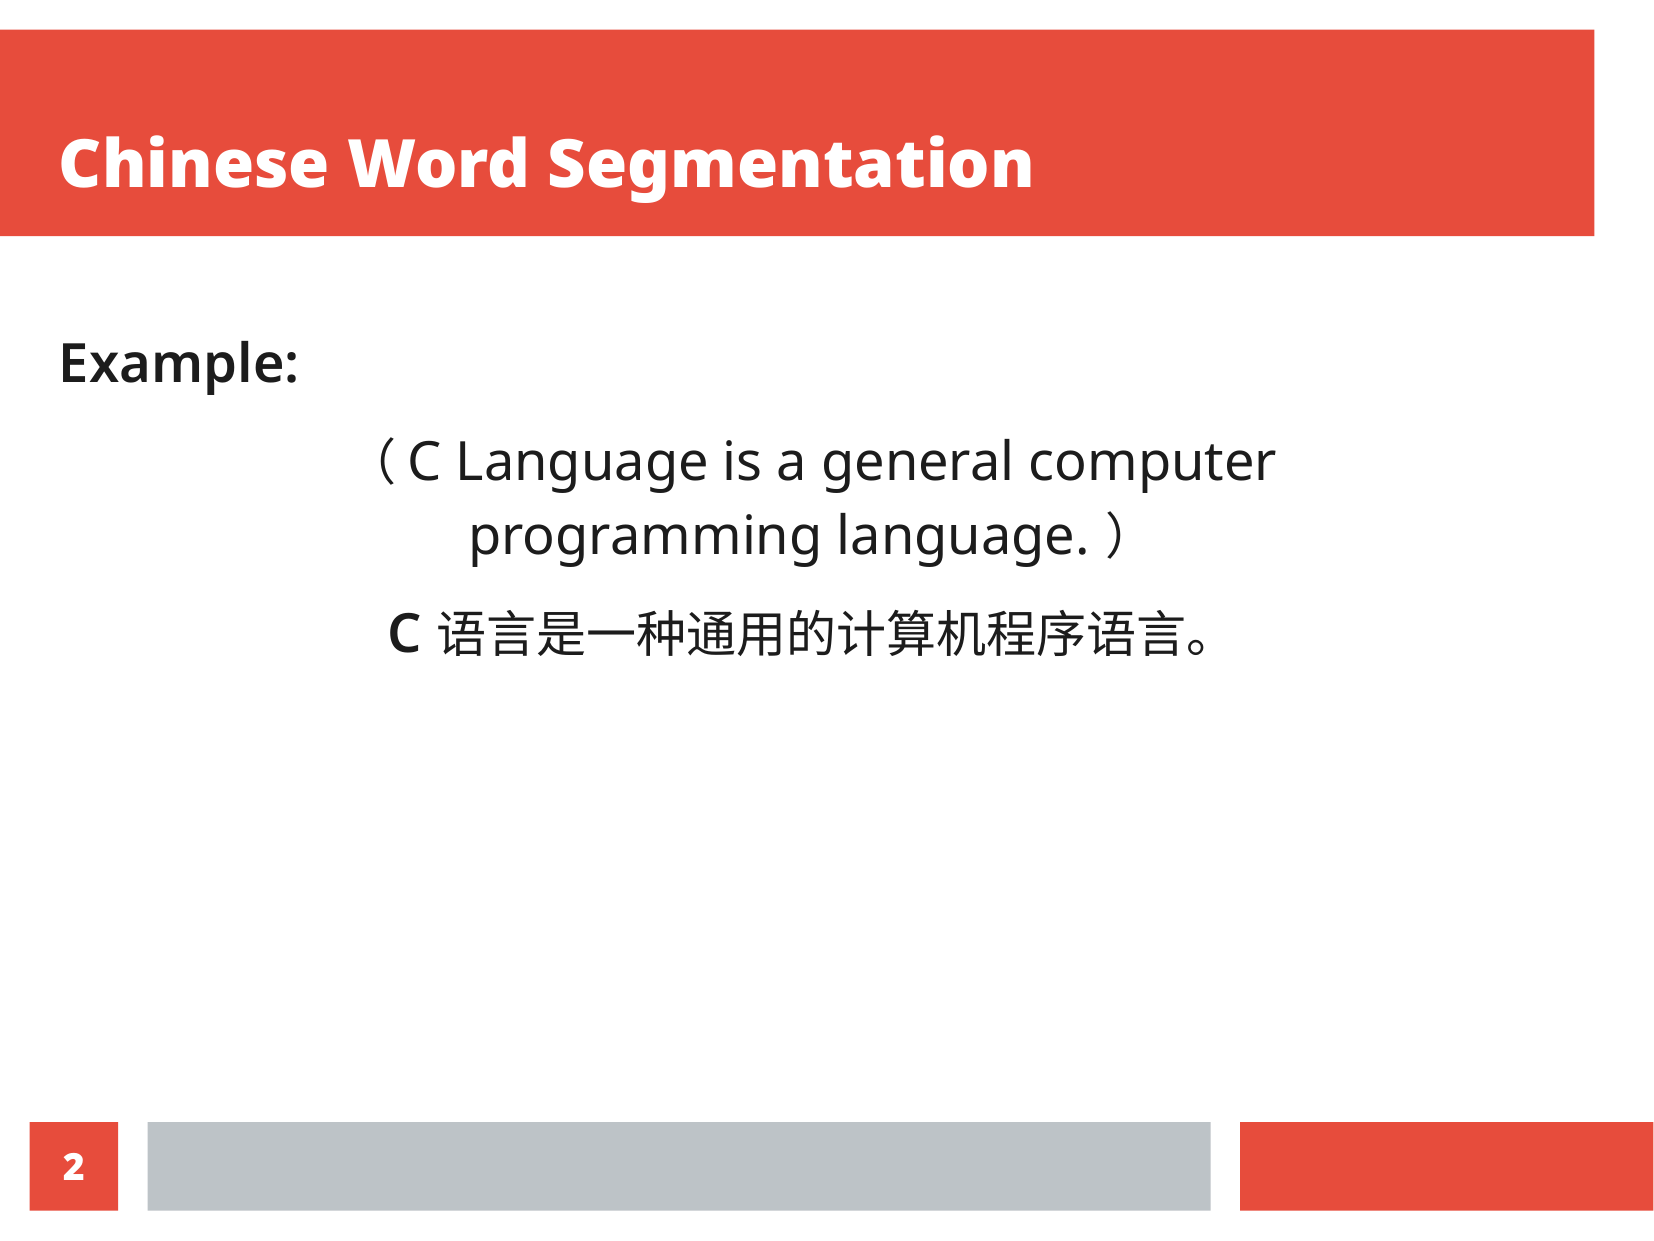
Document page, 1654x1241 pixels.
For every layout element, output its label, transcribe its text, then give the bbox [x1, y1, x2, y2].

title Chinese Word Segmentation [59, 59, 1595, 207]
list Example: （C Language is a general computer programming language.） C语言是一种通用的计算机程序语言。 [59, 324, 1565, 1093]
